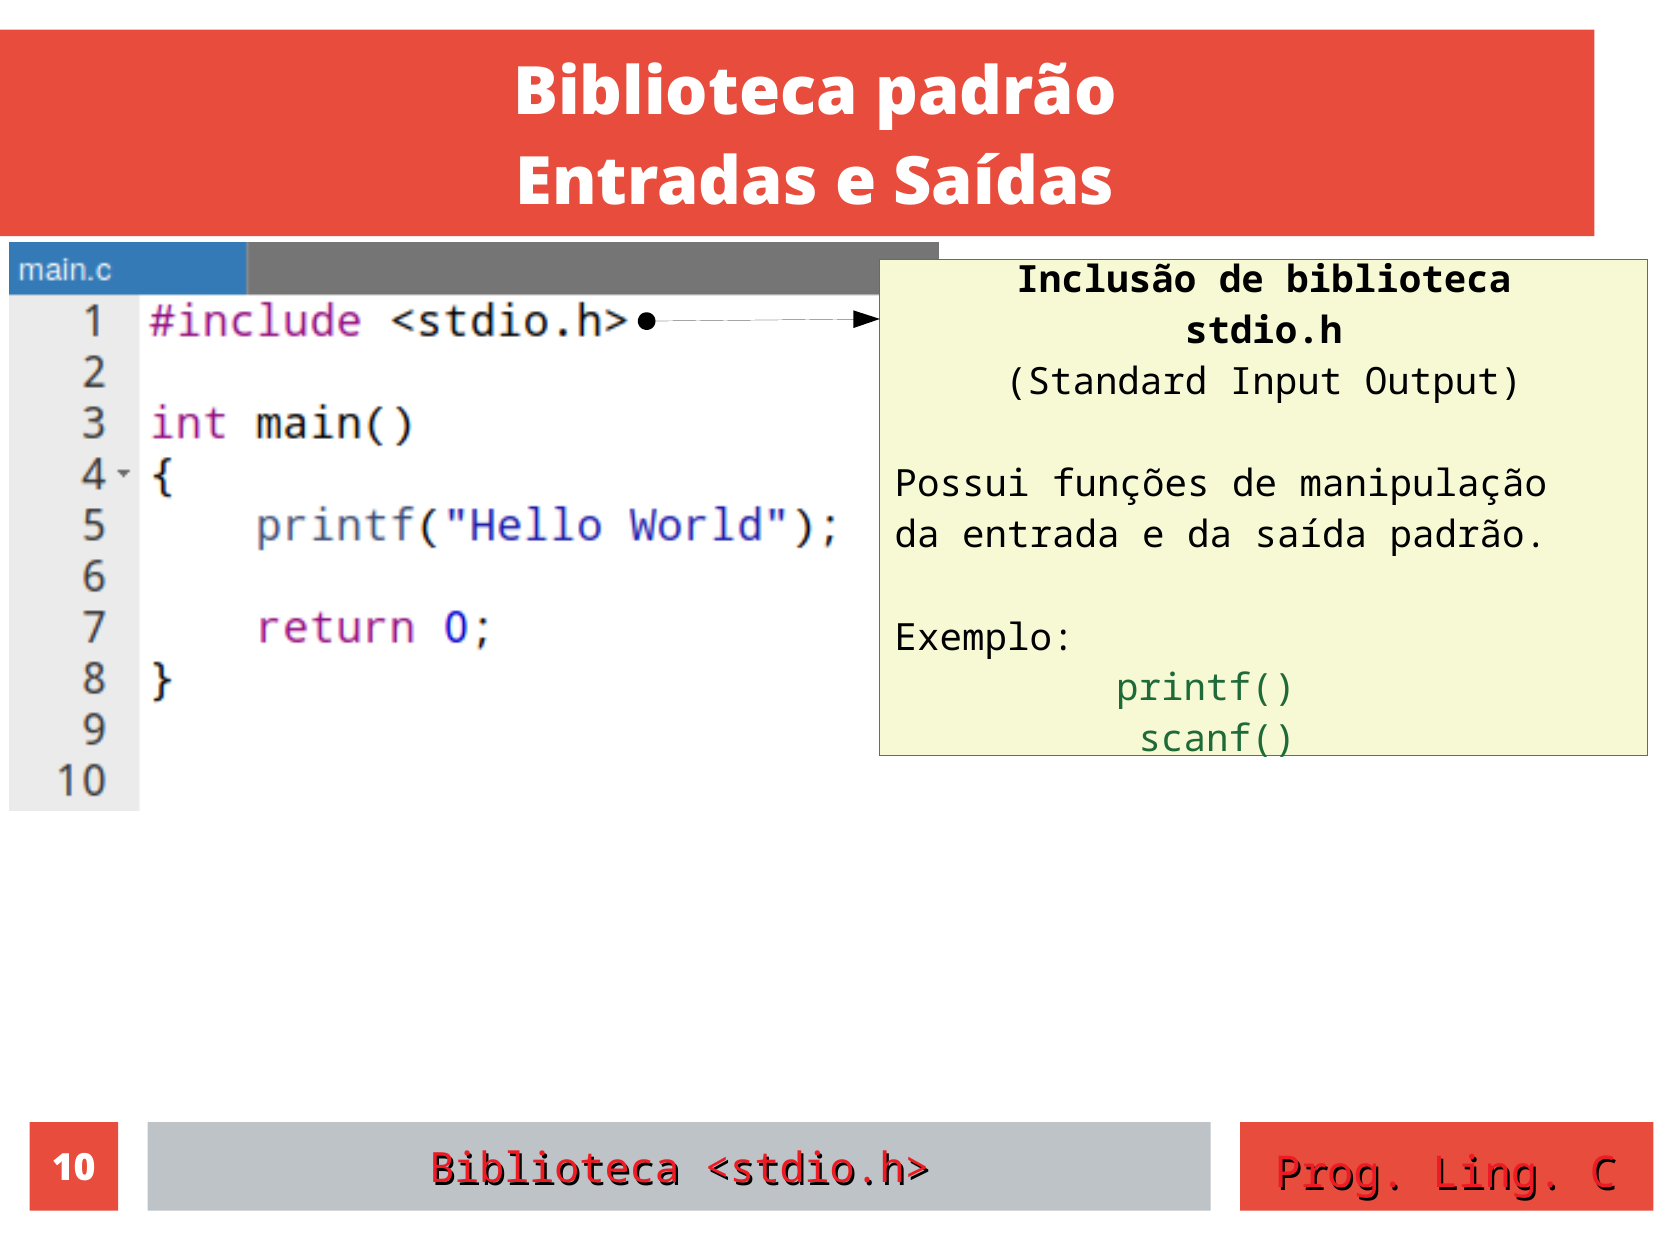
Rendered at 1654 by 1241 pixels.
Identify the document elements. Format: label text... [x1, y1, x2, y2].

title Biblioteca padrão Entradas e Saídas [283, 42, 1347, 225]
text_box Biblioteca <stdio.h> [197, 1133, 1162, 1199]
text_box Inclusão de biblioteca stdio.h (Standard Input Output) Possui funções de manipulação da entrada e da saída padrão. Exemplo: printf() scanf() [879, 259, 1648, 756]
picture [9, 242, 939, 811]
text_box Prog. Ling. C [1233, 1133, 1654, 1202]
